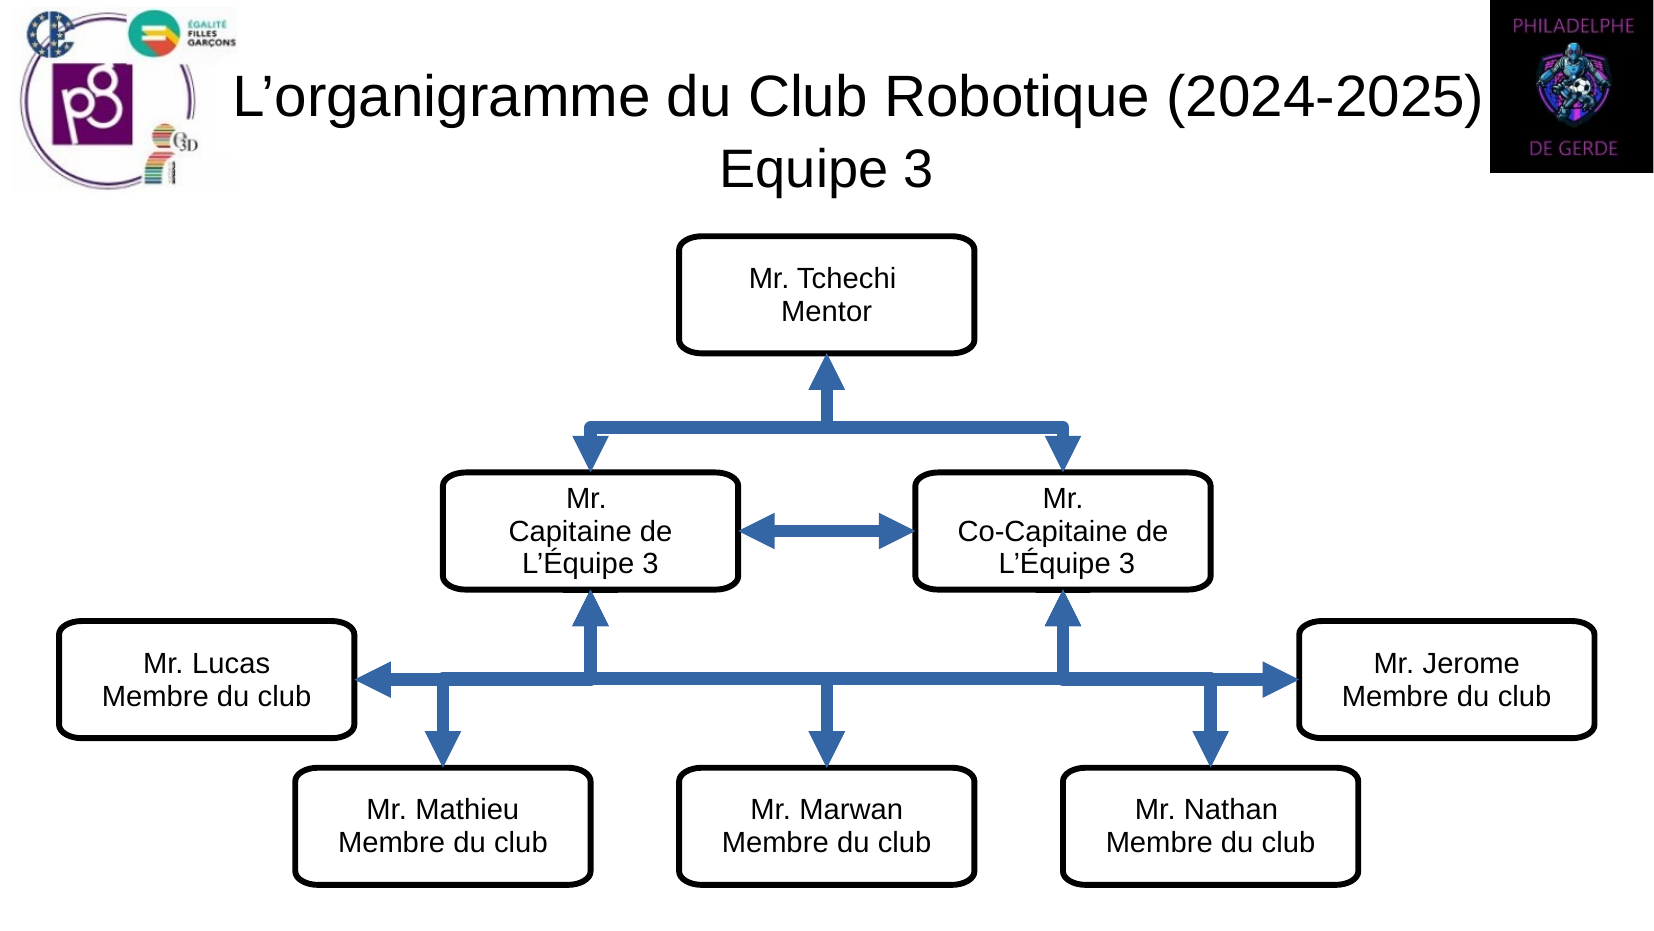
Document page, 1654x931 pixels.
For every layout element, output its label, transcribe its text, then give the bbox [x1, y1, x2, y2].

text_box Mr. Co-Capitaine de L’Équipe 3 [915, 472, 1211, 590]
picture [1490, 0, 1654, 131]
text_box Mr. Mathieu Membre du club [295, 767, 591, 885]
text_box Equipe 3 [0, 131, 1654, 207]
text_box Mr. Lucas Membre du club [59, 621, 355, 739]
text_box Mr. Jerome Membre du club [1299, 621, 1595, 739]
picture [12, 7, 237, 131]
title L’organigramme du Club Robotique (2024-2025) [0, 0, 1490, 131]
text_box Mr. Nathan Membre du club [1062, 767, 1359, 885]
text_box Mr. Capitaine de L’Équipe 3 [442, 472, 739, 590]
text_box Mr. Marwan Membre du club [679, 767, 975, 885]
text_box Mr. Tchechi Mentor [679, 236, 975, 354]
